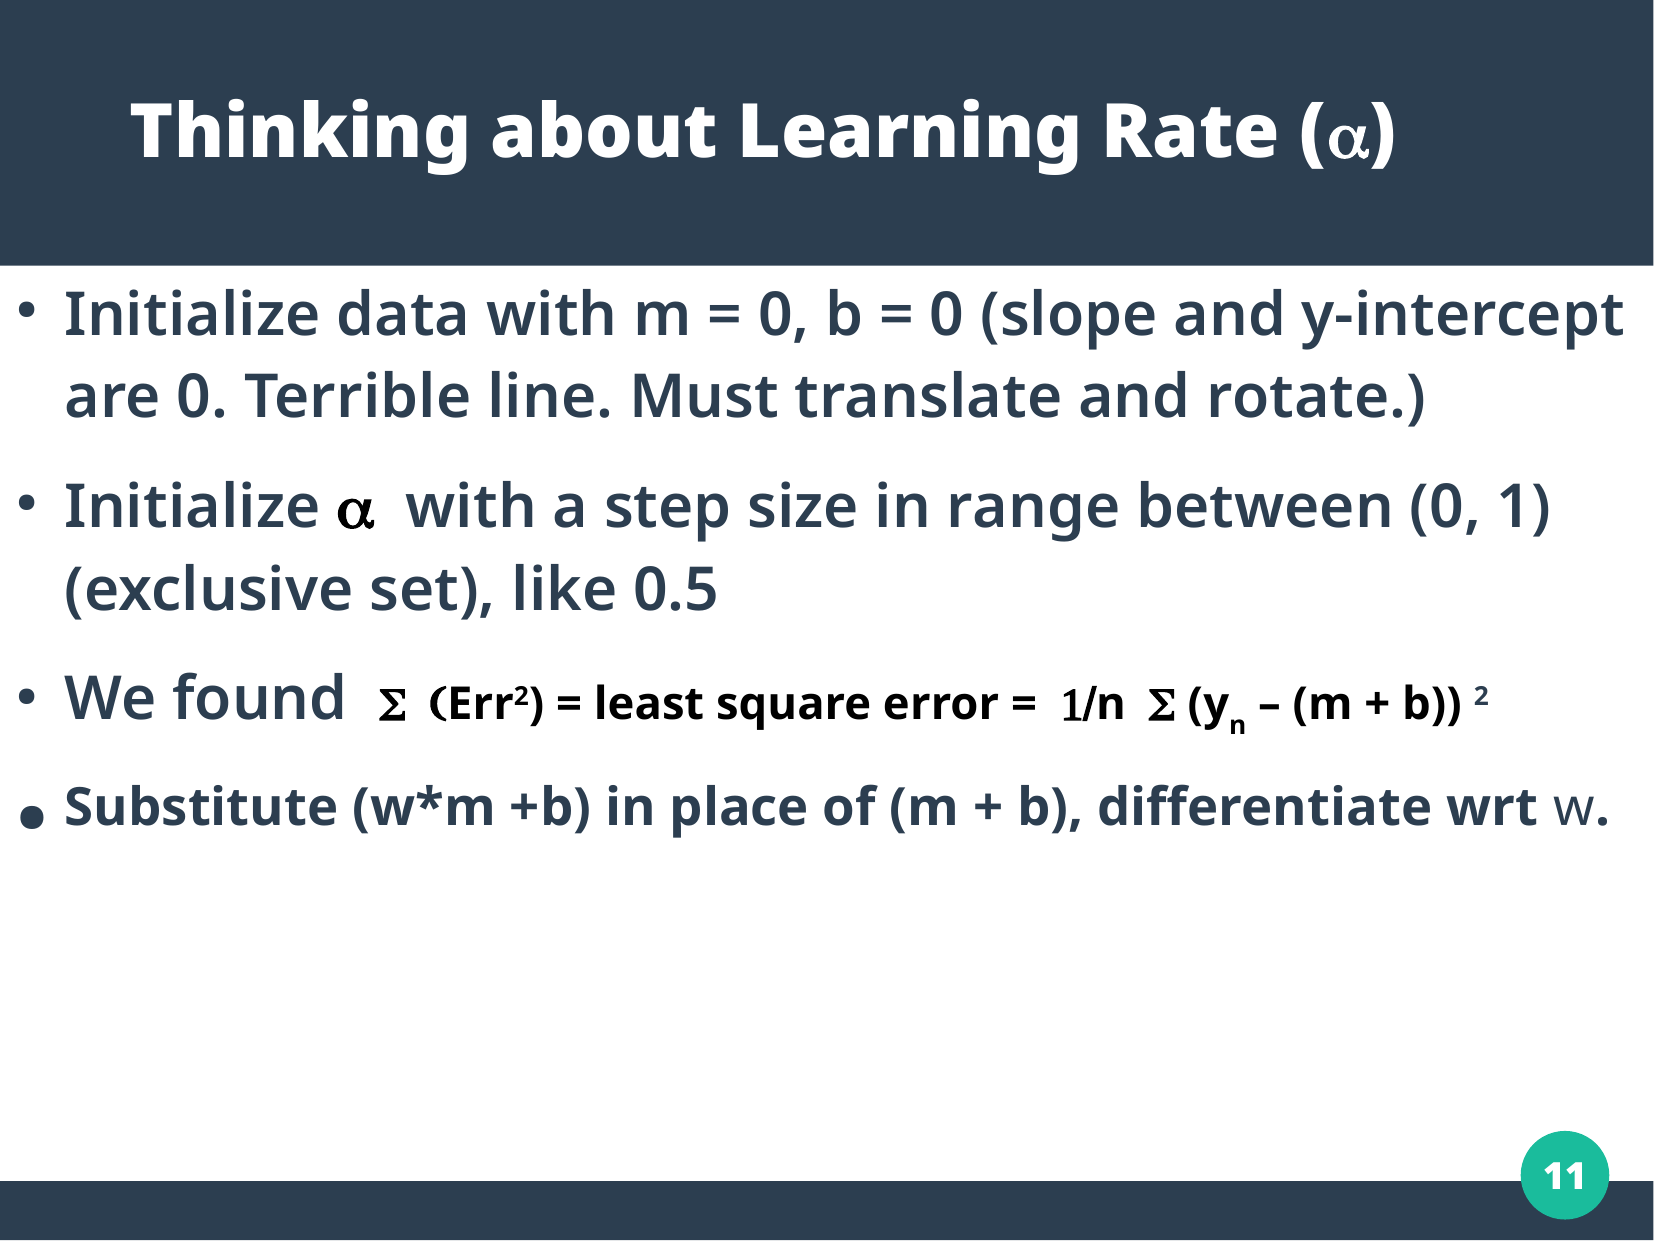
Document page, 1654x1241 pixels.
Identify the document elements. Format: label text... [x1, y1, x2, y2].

list Initialize data with m = 0, b = 0 (slope and y-intercept are 0. Terrible line. Must translate and rotate.) Initialize a with a step size in range between (0, 1) (exclusive set), like 0.5 We found S (Err2) = least square error = 1/n S (yn – (m + b)) 2 Substitute (w*m +b) in place of (m + b), differentiate wrt w. [0, 270, 1654, 1186]
title Thinking about Learning Rate (a) [59, 49, 1595, 207]
